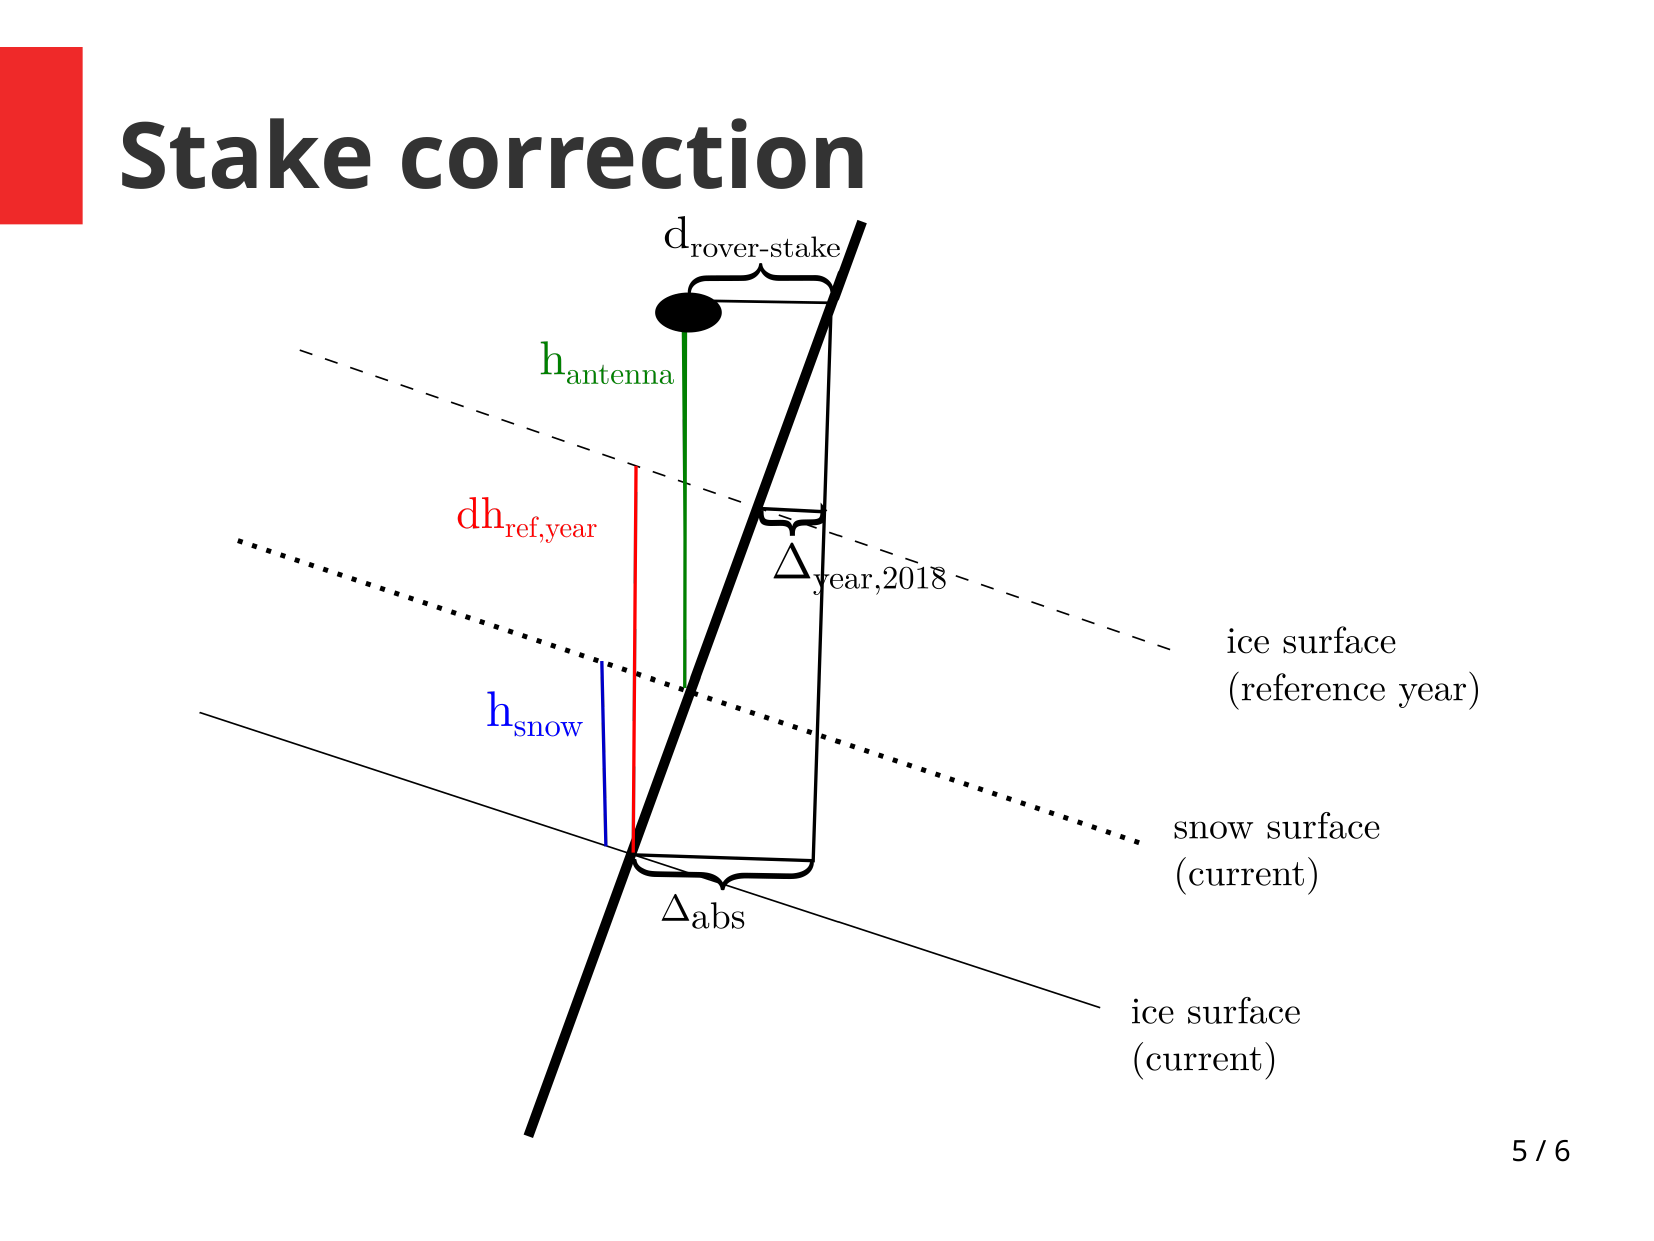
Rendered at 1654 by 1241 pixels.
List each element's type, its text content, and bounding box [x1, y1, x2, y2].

title Stake correction [118, 49, 1571, 257]
picture [199, 216, 1478, 1138]
